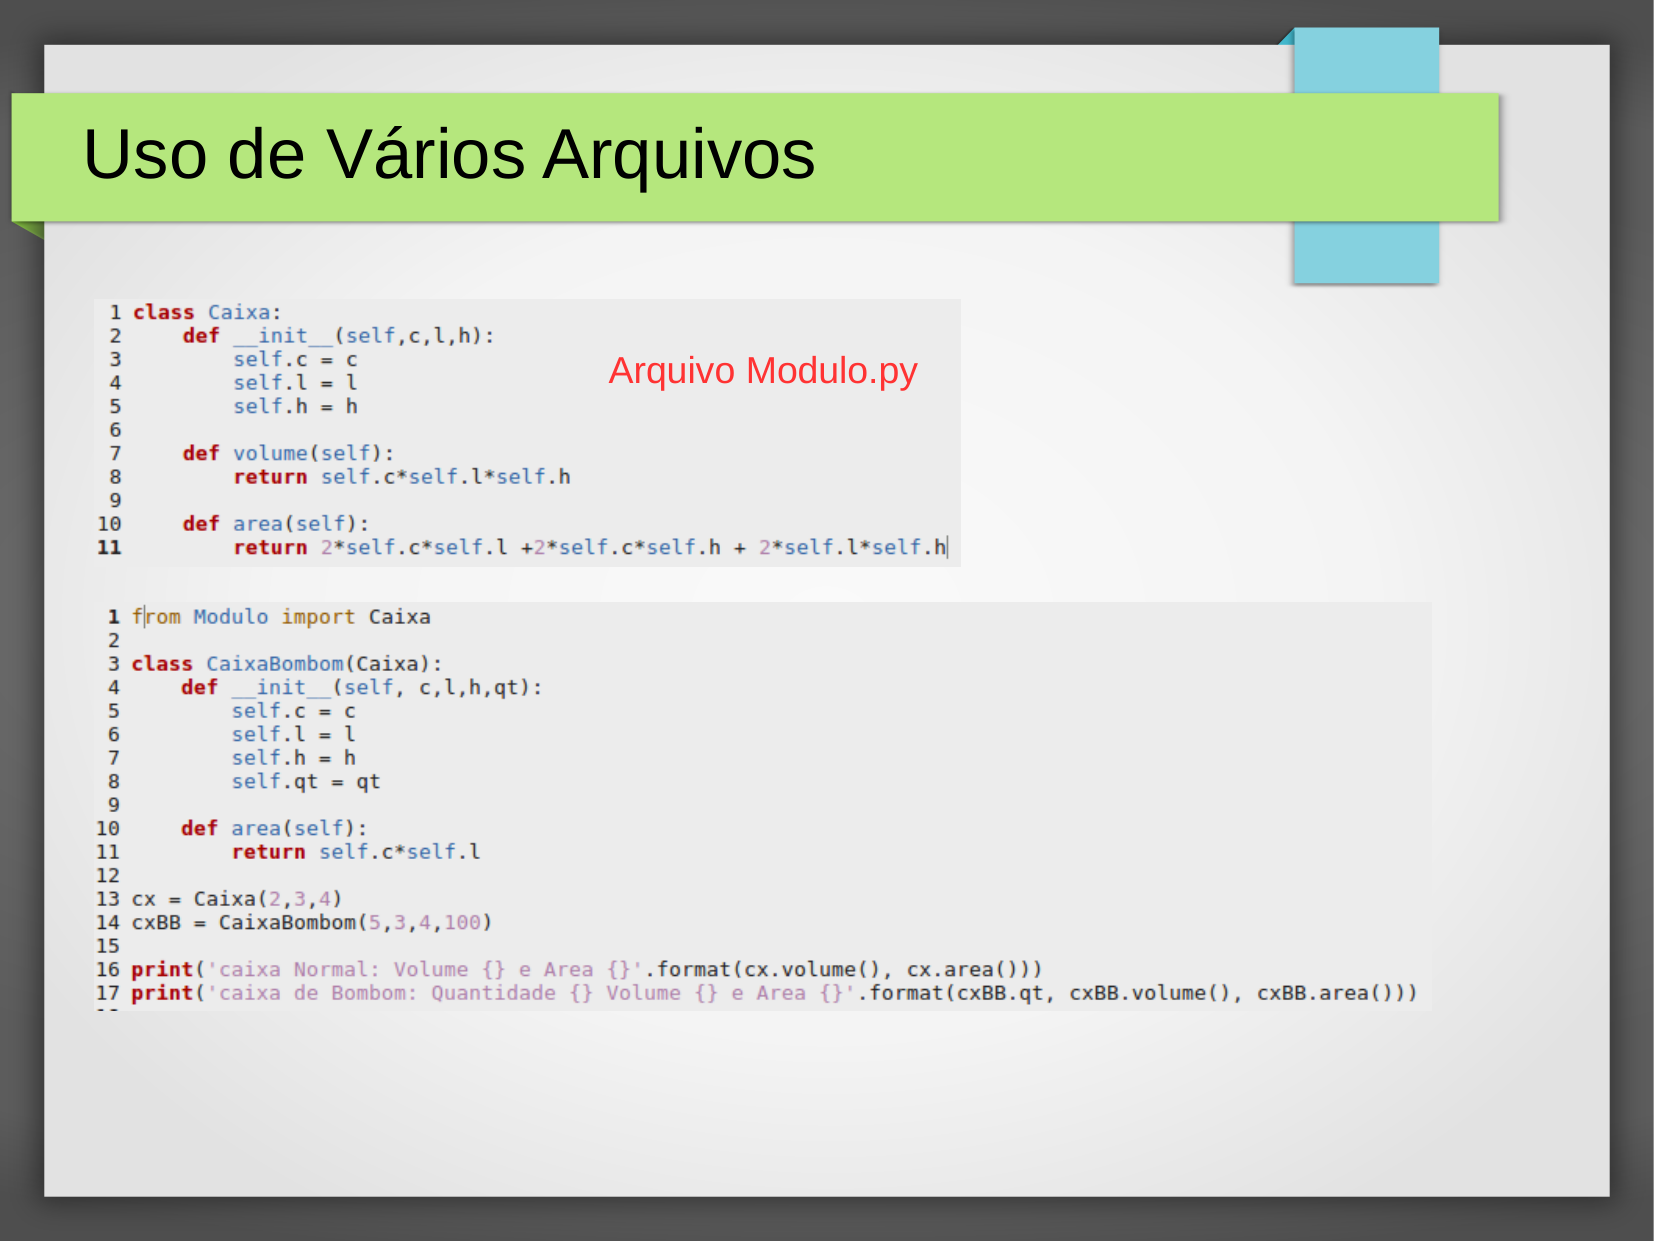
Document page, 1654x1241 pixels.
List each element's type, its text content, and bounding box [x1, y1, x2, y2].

title Uso de Vários Arquivos [82, 94, 1264, 213]
text_box Arquivo Modulo.py [593, 342, 934, 400]
picture [0, 0, 1654, 1241]
